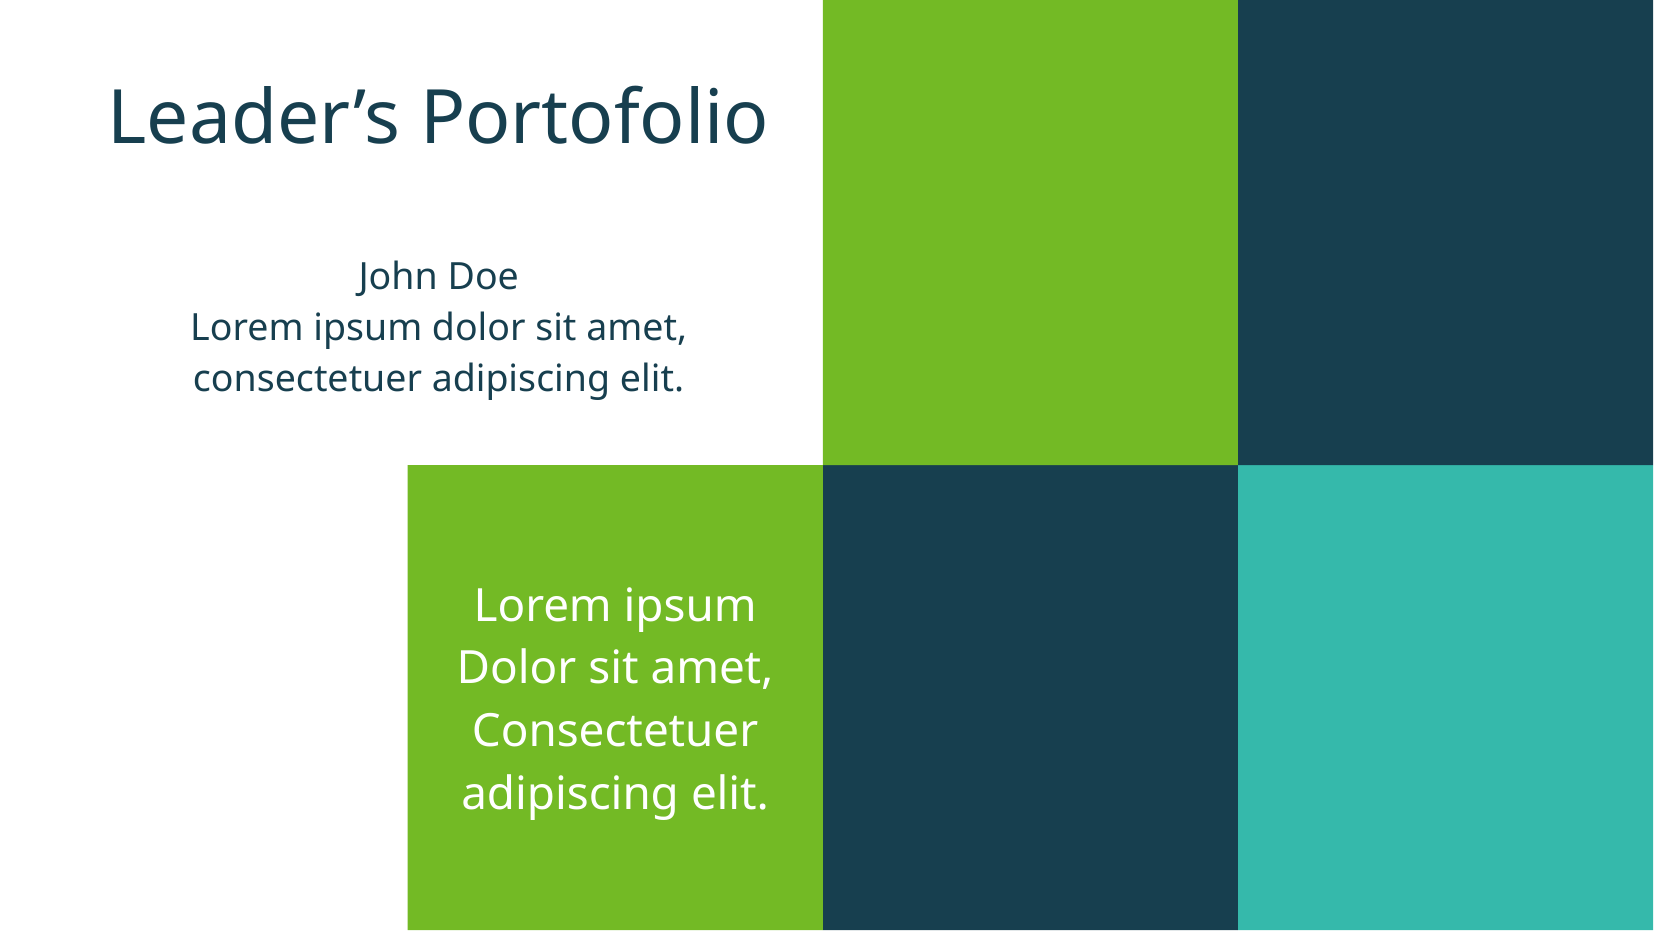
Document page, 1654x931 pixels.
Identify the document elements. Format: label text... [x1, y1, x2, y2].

subtitle John Doe Lorem ipsum dolor sit amet, consectetuer adipiscing elit. [82, 217, 796, 436]
text_box [822, 0, 1654, 931]
text_box Lorem ipsum Dolor sit amet, Consectetuer adipiscing elit. [407, 465, 823, 931]
title Leader’s Portofolio [82, 37, 796, 193]
